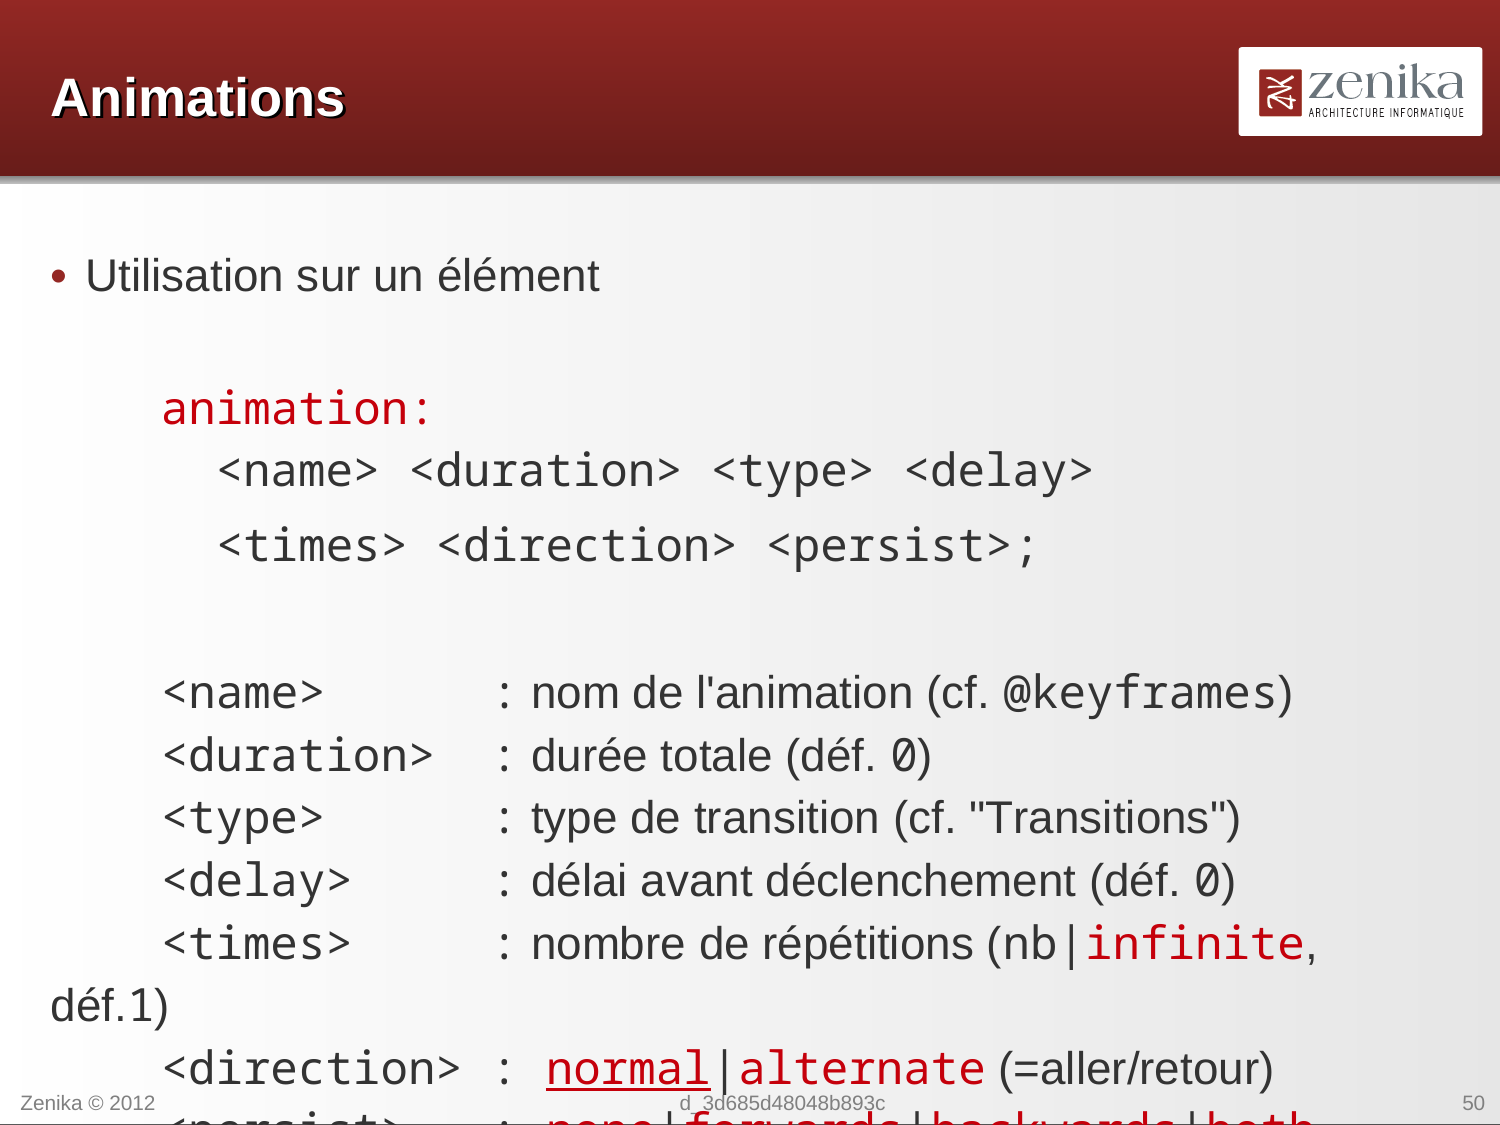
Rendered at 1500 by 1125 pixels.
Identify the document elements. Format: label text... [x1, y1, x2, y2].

list Utilisation sur un élément animation: <name> <duration> <type> <delay> <times> <direction> <persist>; <name> : nom de l'animation (cf. @keyframes) <duration> : durée totale (déf. 0) <type> : type de transition (cf. "Transitions") <delay> : délai avant déclenchement (déf. 0) <times> : nombre de répétitions (nb|infinite, déf.1) <direction> : normal|alternate (=aller/retour) <persist> : none|forwards|backwards|both (forwards/both = propriétés persistantes après l'animation) [50, 249, 1435, 1079]
title Animations [50, 15, 1206, 180]
picture [1257, 58, 1464, 125]
